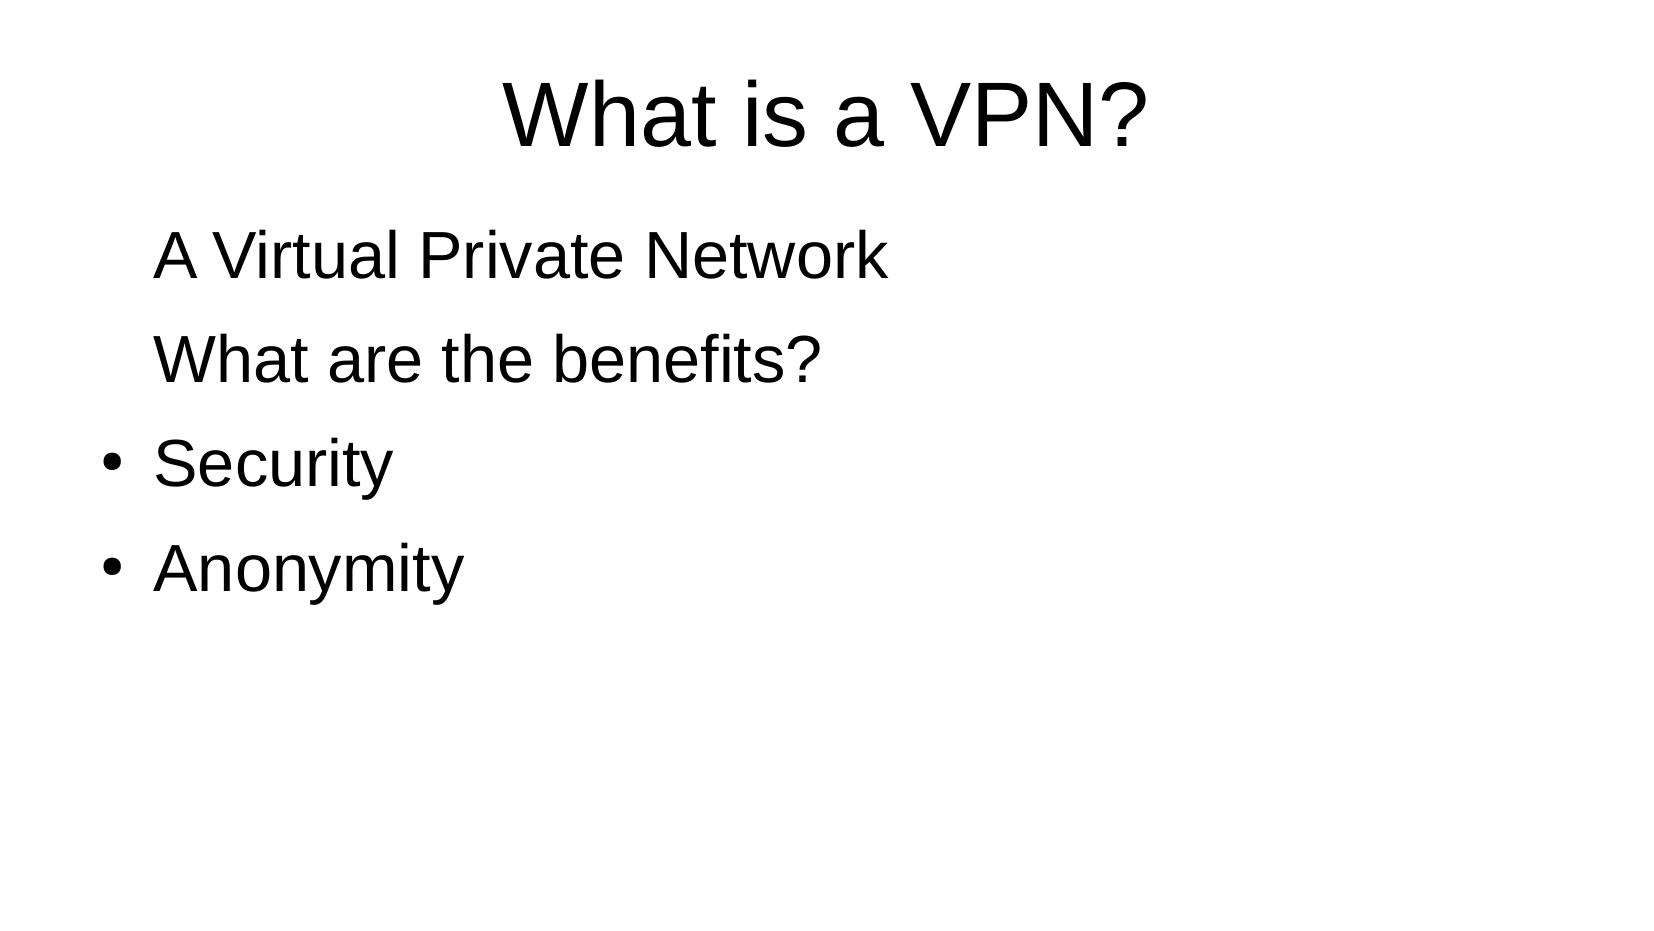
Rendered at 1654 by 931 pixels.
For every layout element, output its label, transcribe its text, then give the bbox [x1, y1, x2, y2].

list A Virtual Private Network What are the benefits? Security Anonymity [82, 217, 1571, 758]
title What is a VPN? [82, 37, 1571, 193]
